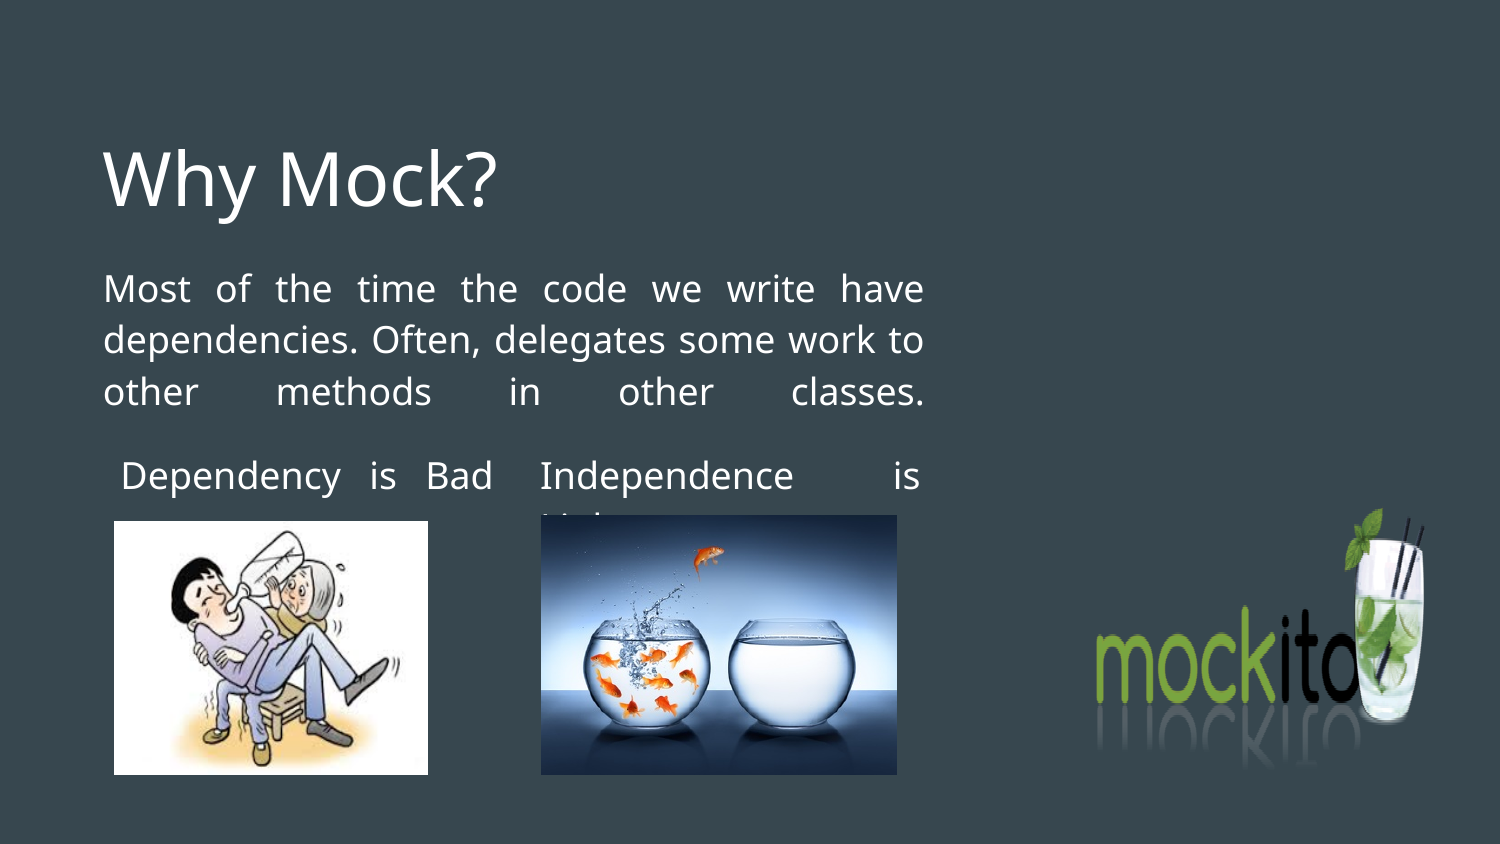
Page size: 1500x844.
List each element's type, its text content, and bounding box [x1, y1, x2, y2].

picture [1051, 460, 1463, 797]
picture [541, 515, 897, 775]
title Why Mock? [87, 116, 941, 242]
title Independence is Light [525, 430, 936, 775]
title Dependency is Bad [105, 430, 509, 797]
picture [114, 521, 428, 775]
title Most of the time the code we write have dependencies. Often, delegates some work to other methods in other classes. [87, 242, 941, 422]
